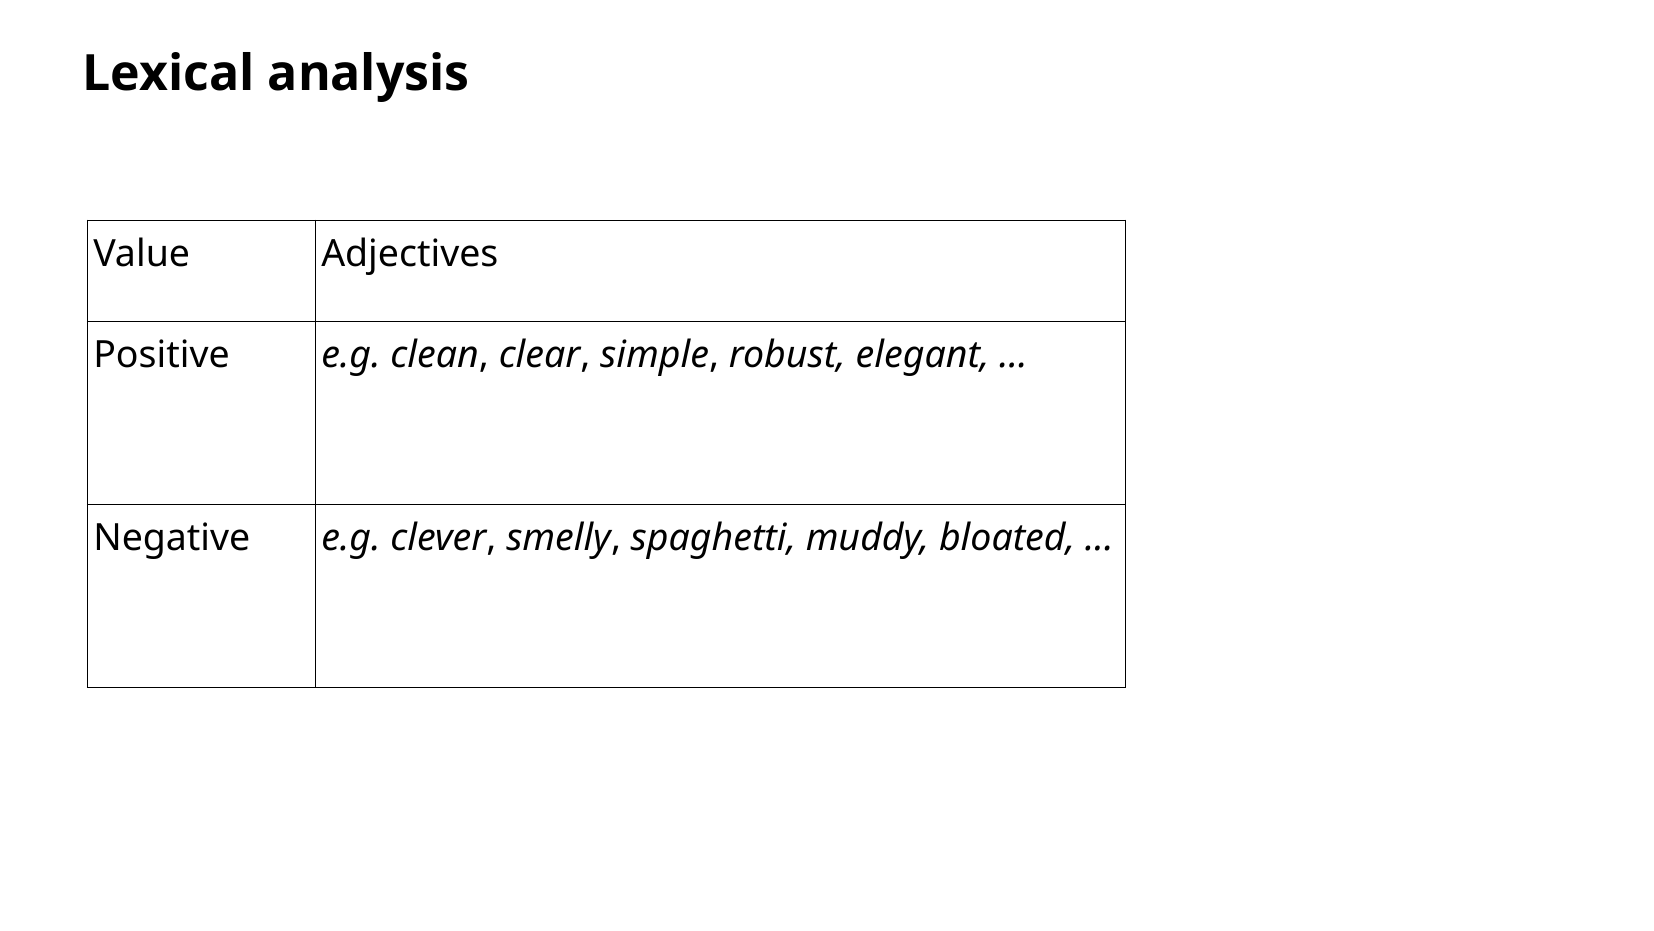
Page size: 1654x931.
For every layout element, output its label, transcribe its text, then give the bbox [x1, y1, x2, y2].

title Lexical analysis [82, 37, 1571, 193]
table_cell Negative [88, 505, 315, 687]
table_cell e.g. clever, smelly, spaghetti, muddy, bloated, ... [316, 505, 1125, 687]
table_header Value [88, 221, 315, 321]
table_header Adjectives [316, 221, 1125, 321]
table_cell Positive [88, 322, 315, 504]
table_cell e.g. clean, clear, simple, robust, elegant, ... [316, 322, 1125, 504]
